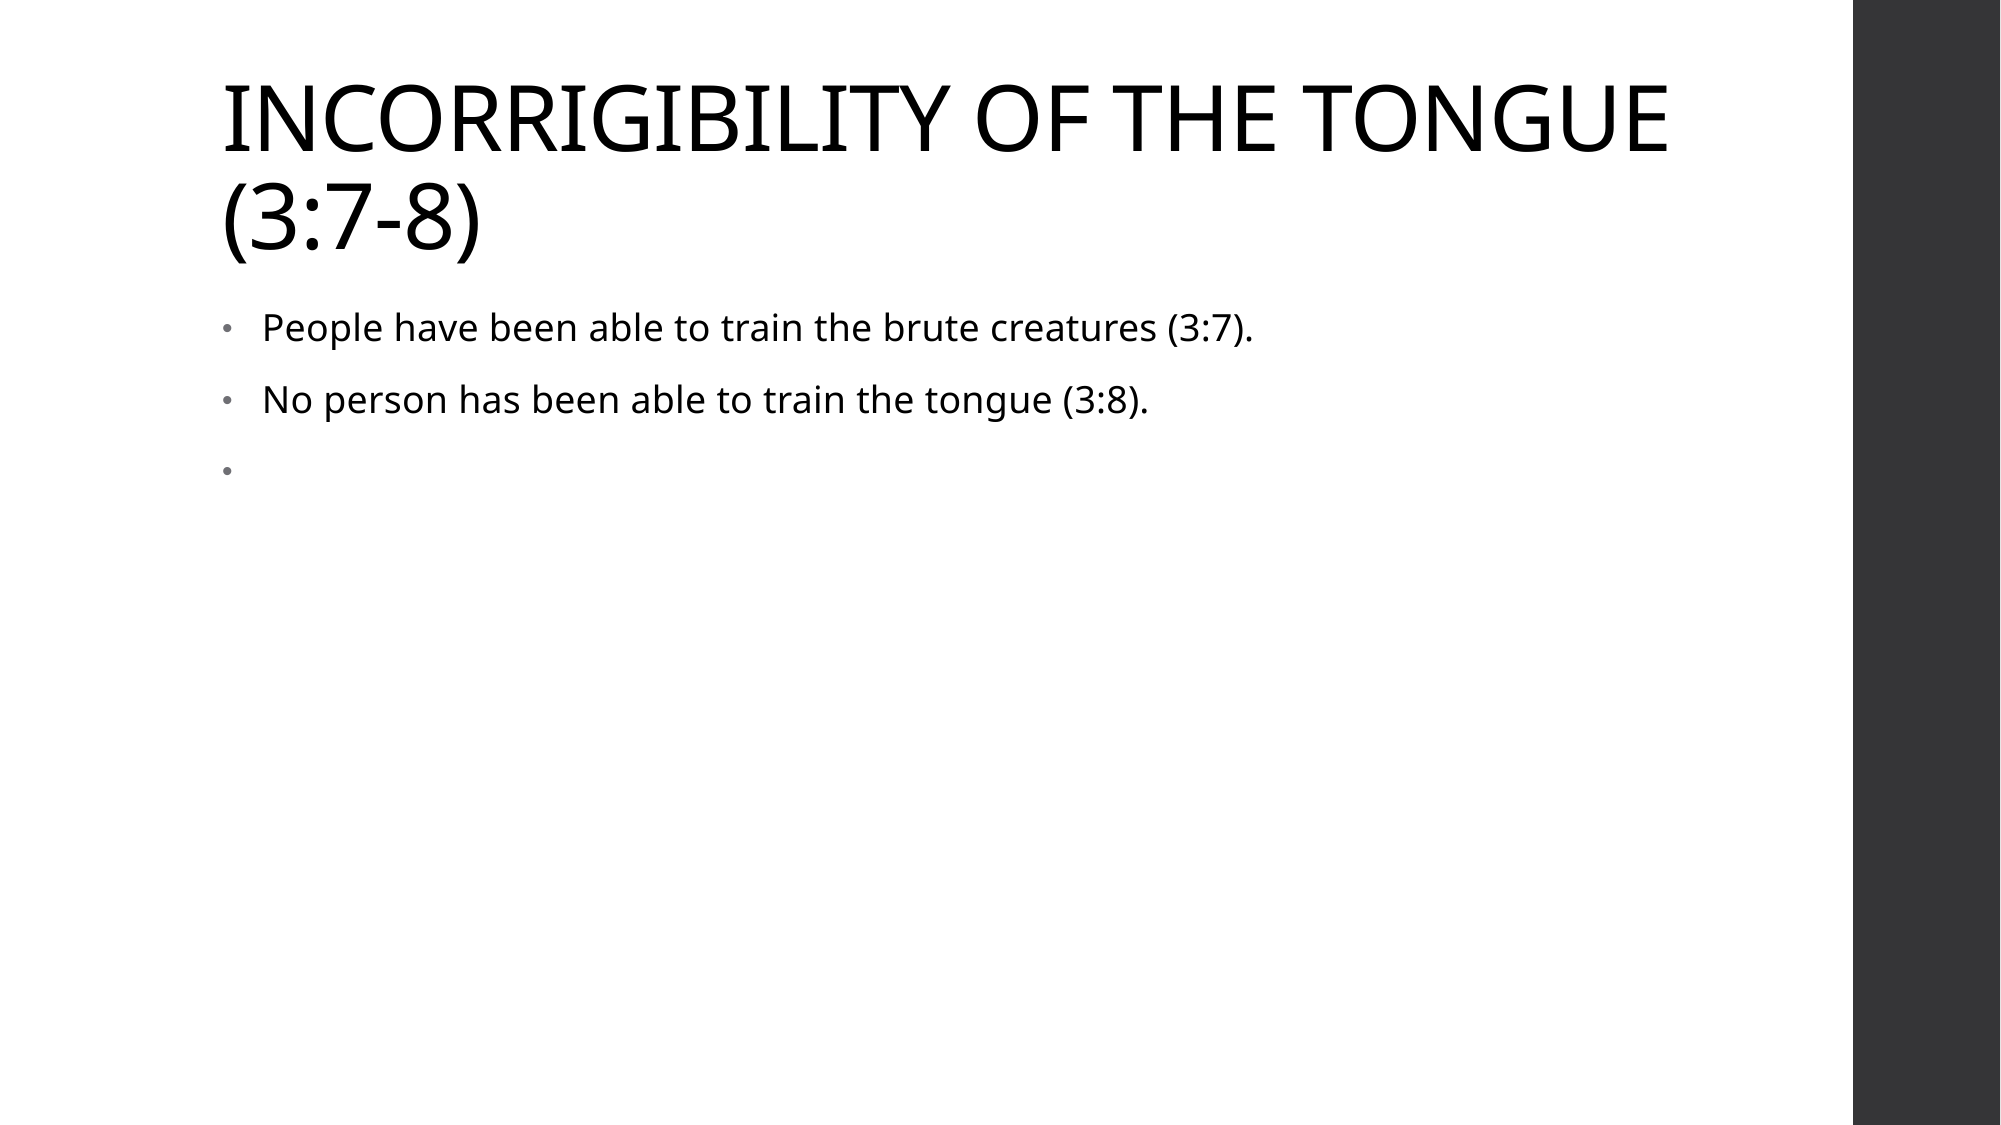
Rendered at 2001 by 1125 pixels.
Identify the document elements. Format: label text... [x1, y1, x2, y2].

list People have been able to train the brute creatures (3:7). No person has been able to train the tongue (3:8). [206, 299, 1617, 1014]
title INCORRIGIBILITY OF THE TONGUE (3:7-8) [206, 60, 1797, 278]
